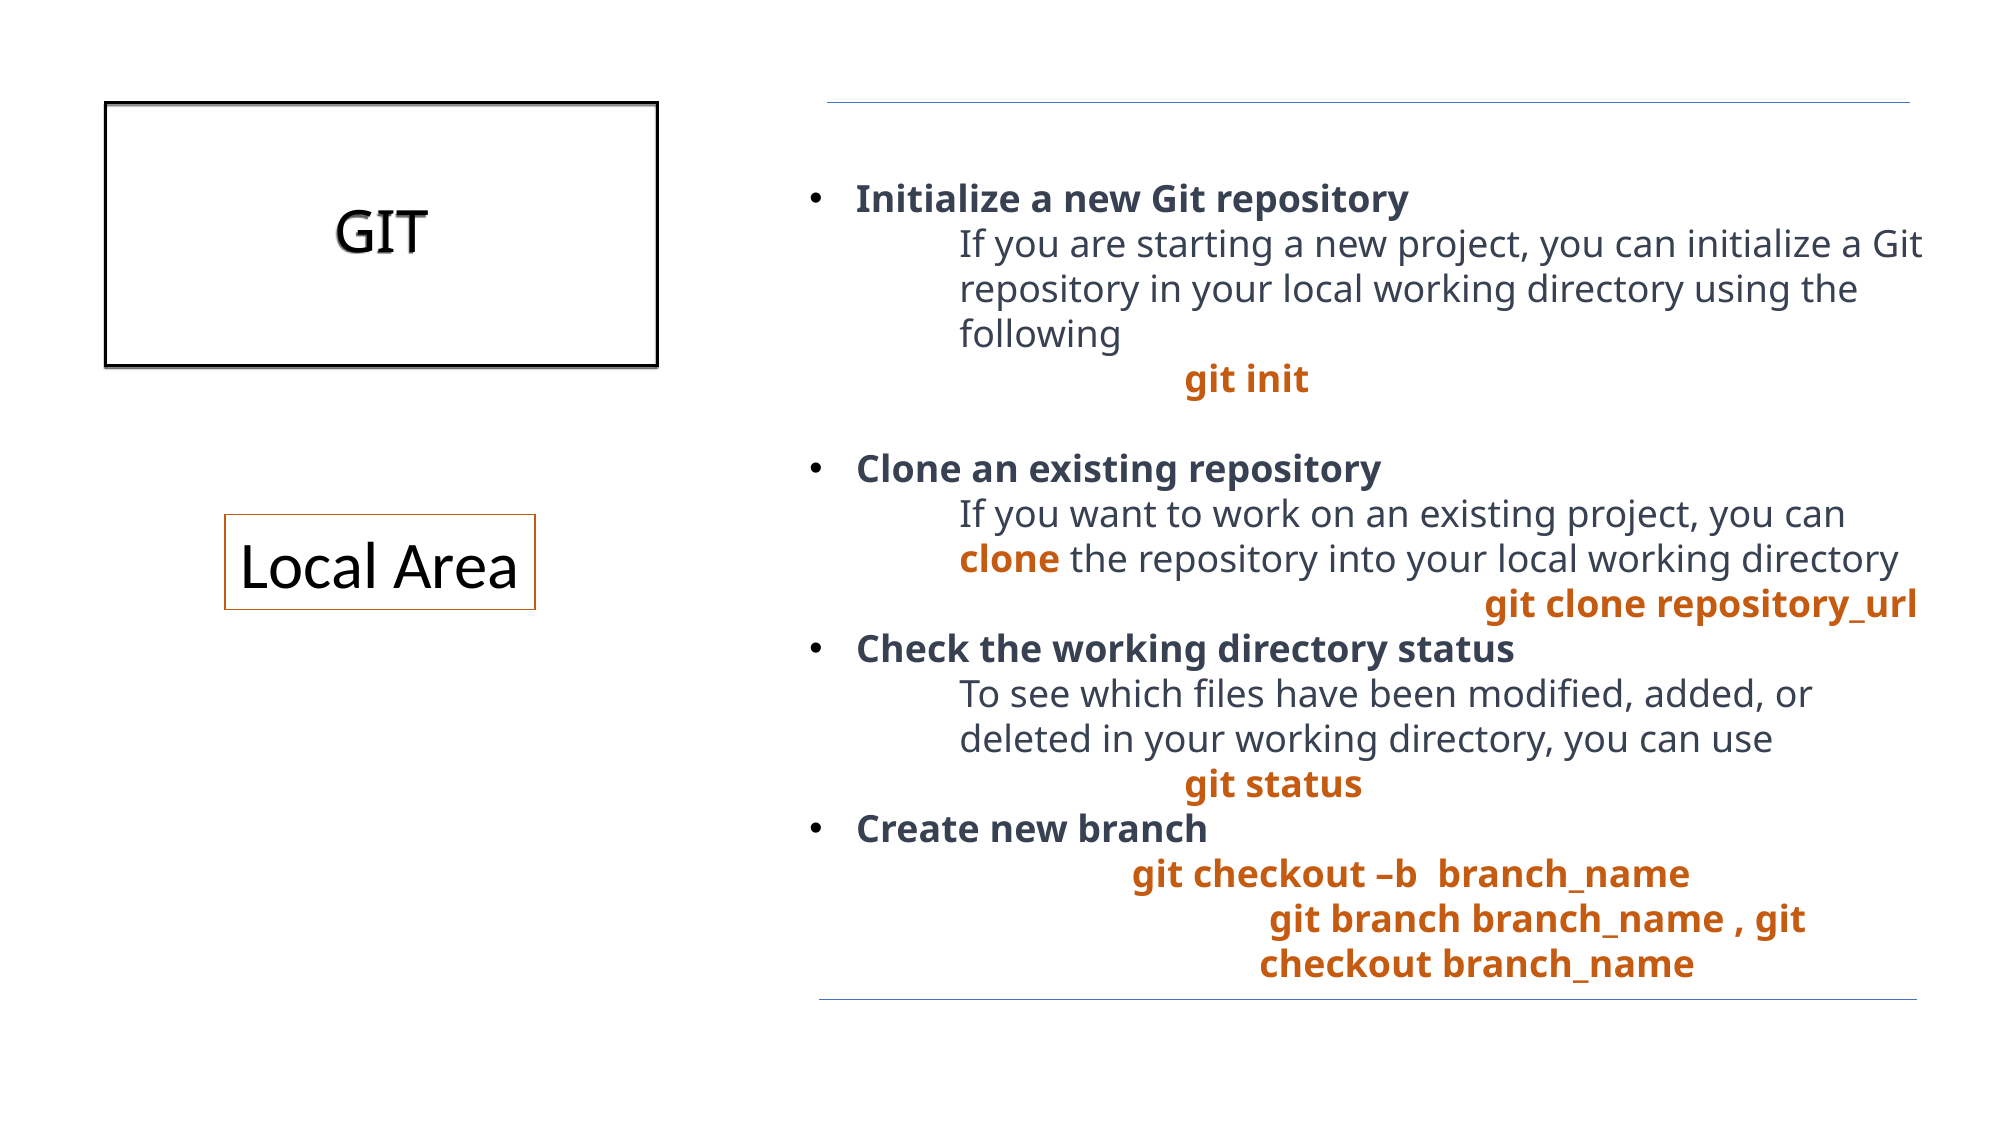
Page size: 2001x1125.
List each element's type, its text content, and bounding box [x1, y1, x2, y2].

text_box Initialize a new Git repository If you are starting a new project, you can initialize a Git repository in your local working directory using the following git init Clone an existing repository If you want to work on an existing project, you can clone the repository into your local working directory git clone repository_url Check the working directory status To see which files have been modified, added, or deleted in your working directory, you can use git status Create new branch git checkout –b branch_name git branch branch_name , git checkout branch_name [794, 167, 1943, 956]
title GIT [105, 102, 658, 366]
text_box Local Area [225, 514, 535, 610]
